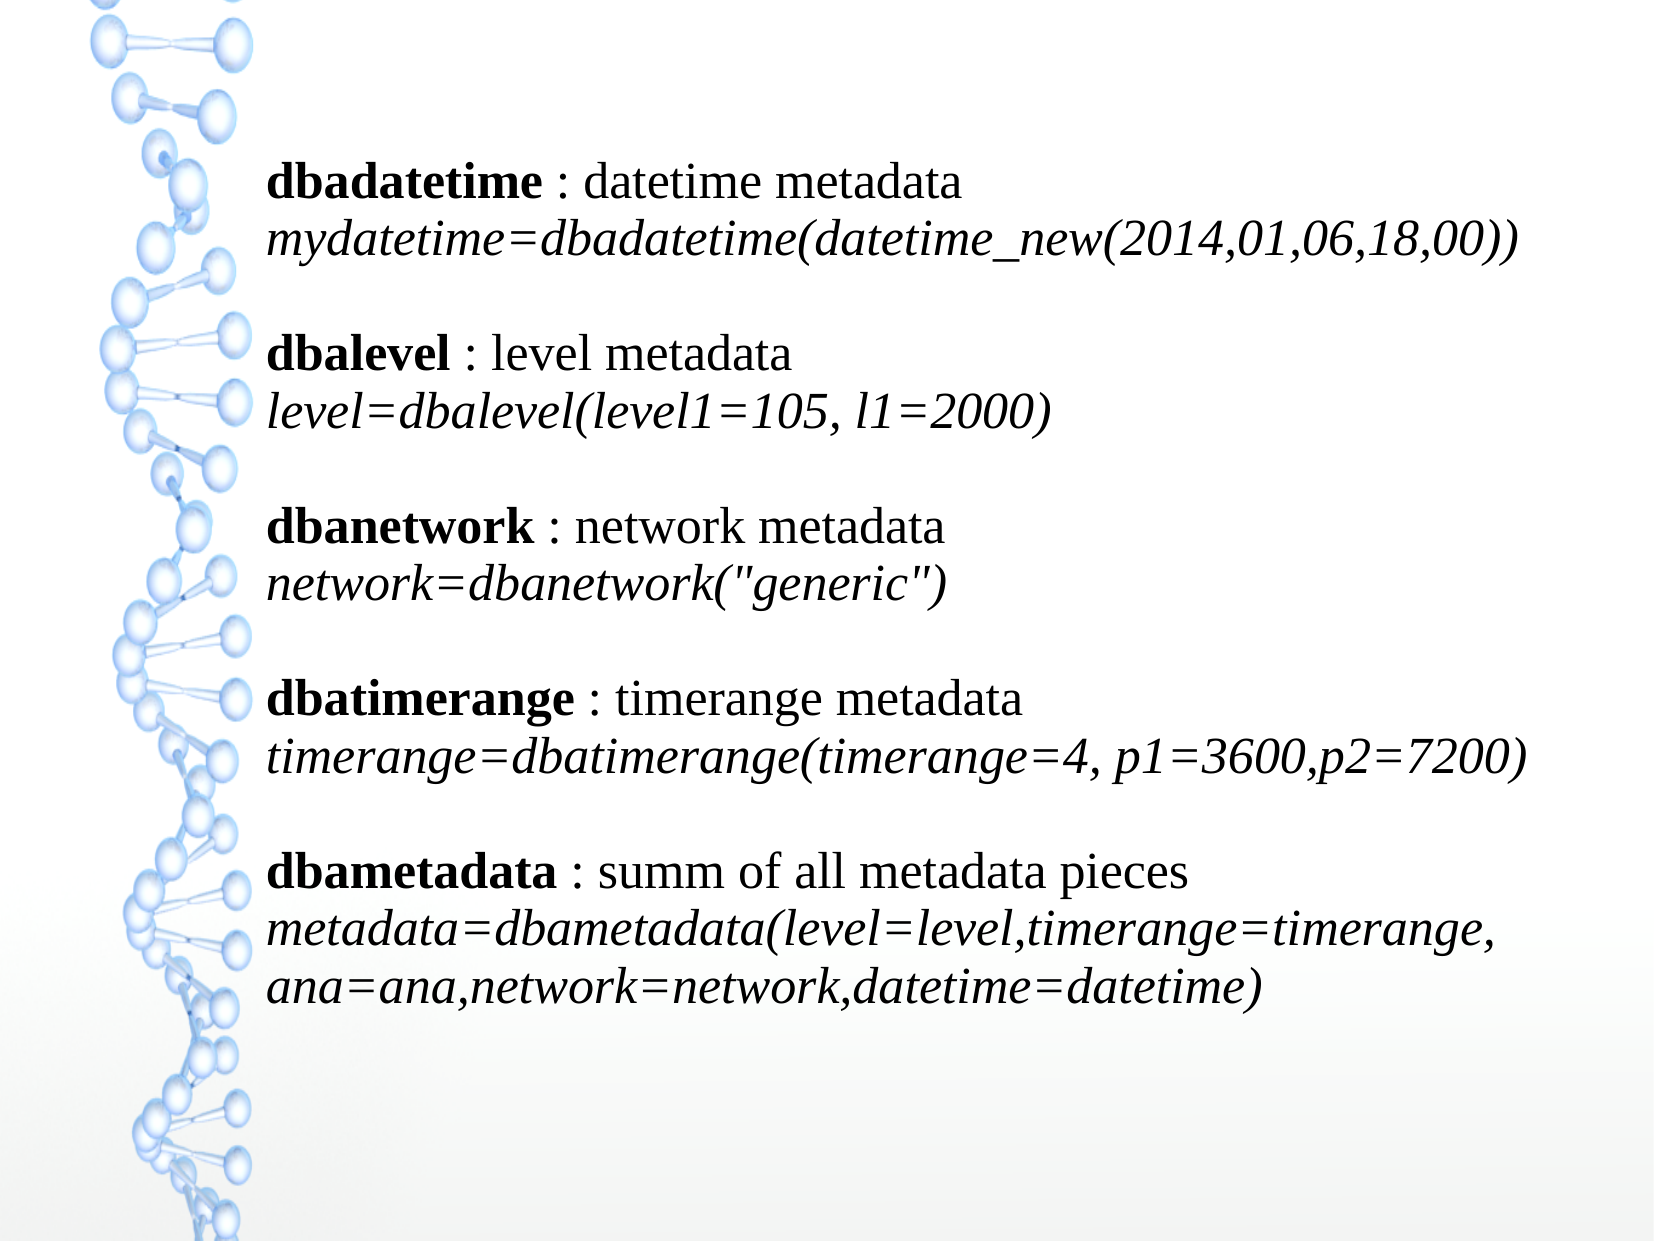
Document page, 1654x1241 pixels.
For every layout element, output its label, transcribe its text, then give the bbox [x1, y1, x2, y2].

picture [0, 0, 1654, 1241]
subtitle dbadatetime : datetime metadata mydatetime=dbadatetime(datetime_new(2014,01,06,18,00)) dbalevel : level metadata level=dbalevel(level1=105, l1=2000) dbanetwork : network metadata network=dbanetwork("generic") dbatimerange : timerange metadata timerange=dbatimerange(timerange=4, p1=3600,p2=7200) dbametadata : summ of all metadata pieces metadata=dbametadata(level=level,timerange=timerange, ana=ana,network=network,datetime=datetime) [265, 137, 1595, 1087]
